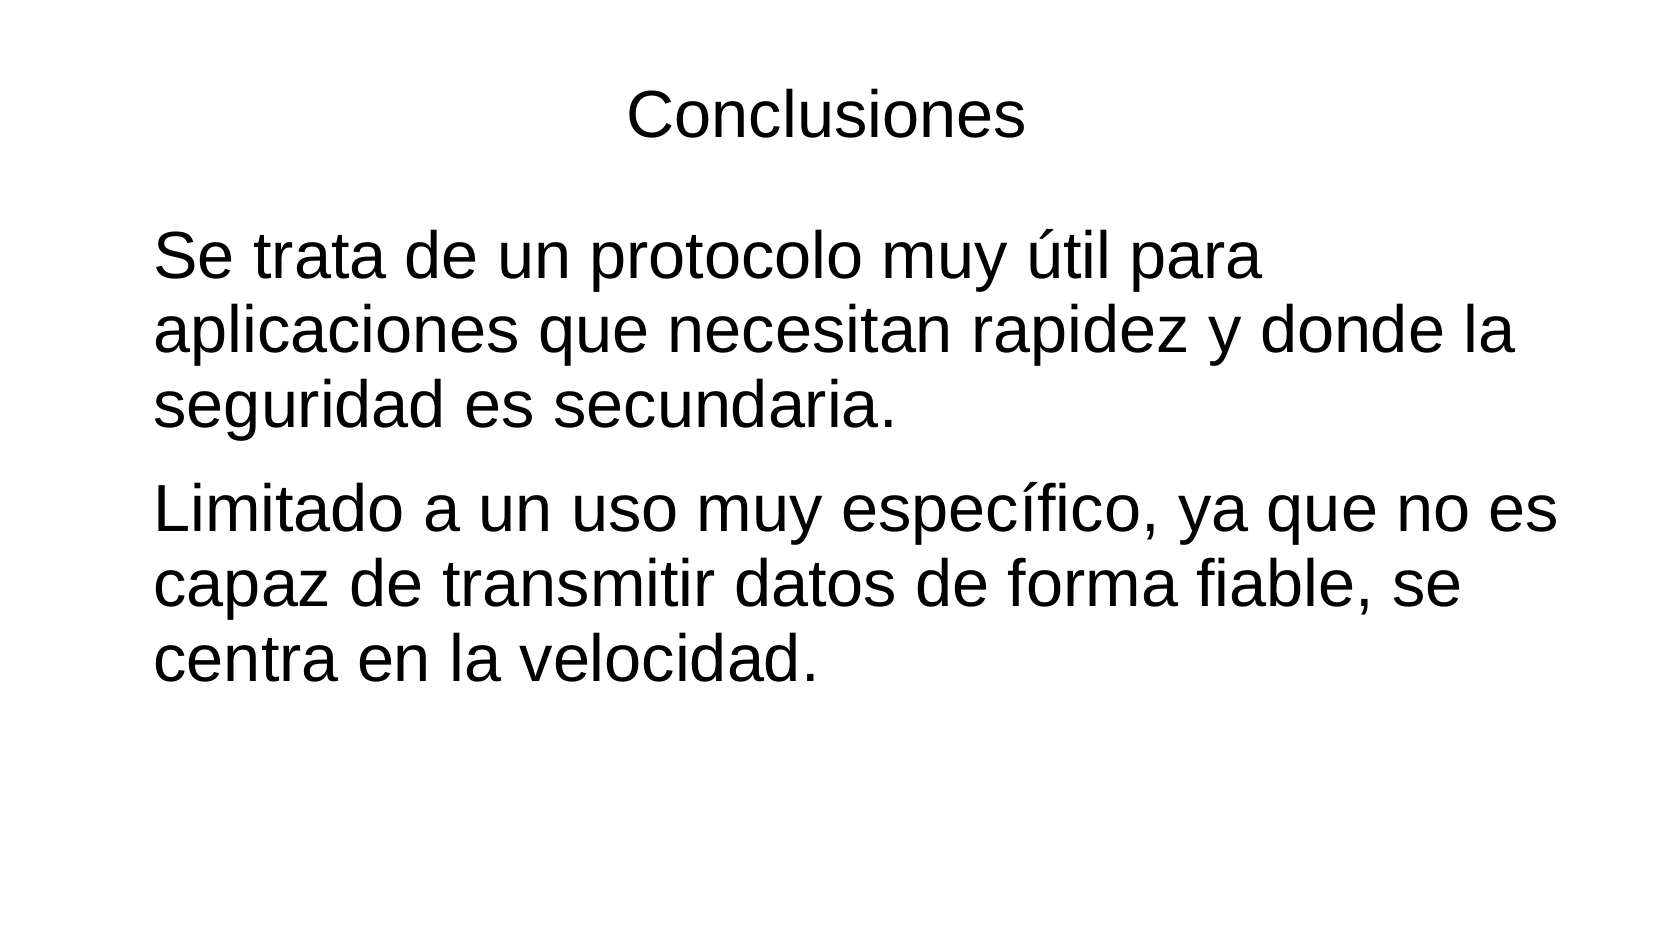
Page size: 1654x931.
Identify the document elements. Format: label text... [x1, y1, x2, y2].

list Se trata de un protocolo muy útil para aplicaciones que necesitan rapidez y donde la seguridad es secundaria. Limitado a un uso muy específico, ya que no es capaz de transmitir datos de forma fiable, se centra en la velocidad. [82, 217, 1571, 758]
title Conclusiones [82, 37, 1571, 193]
